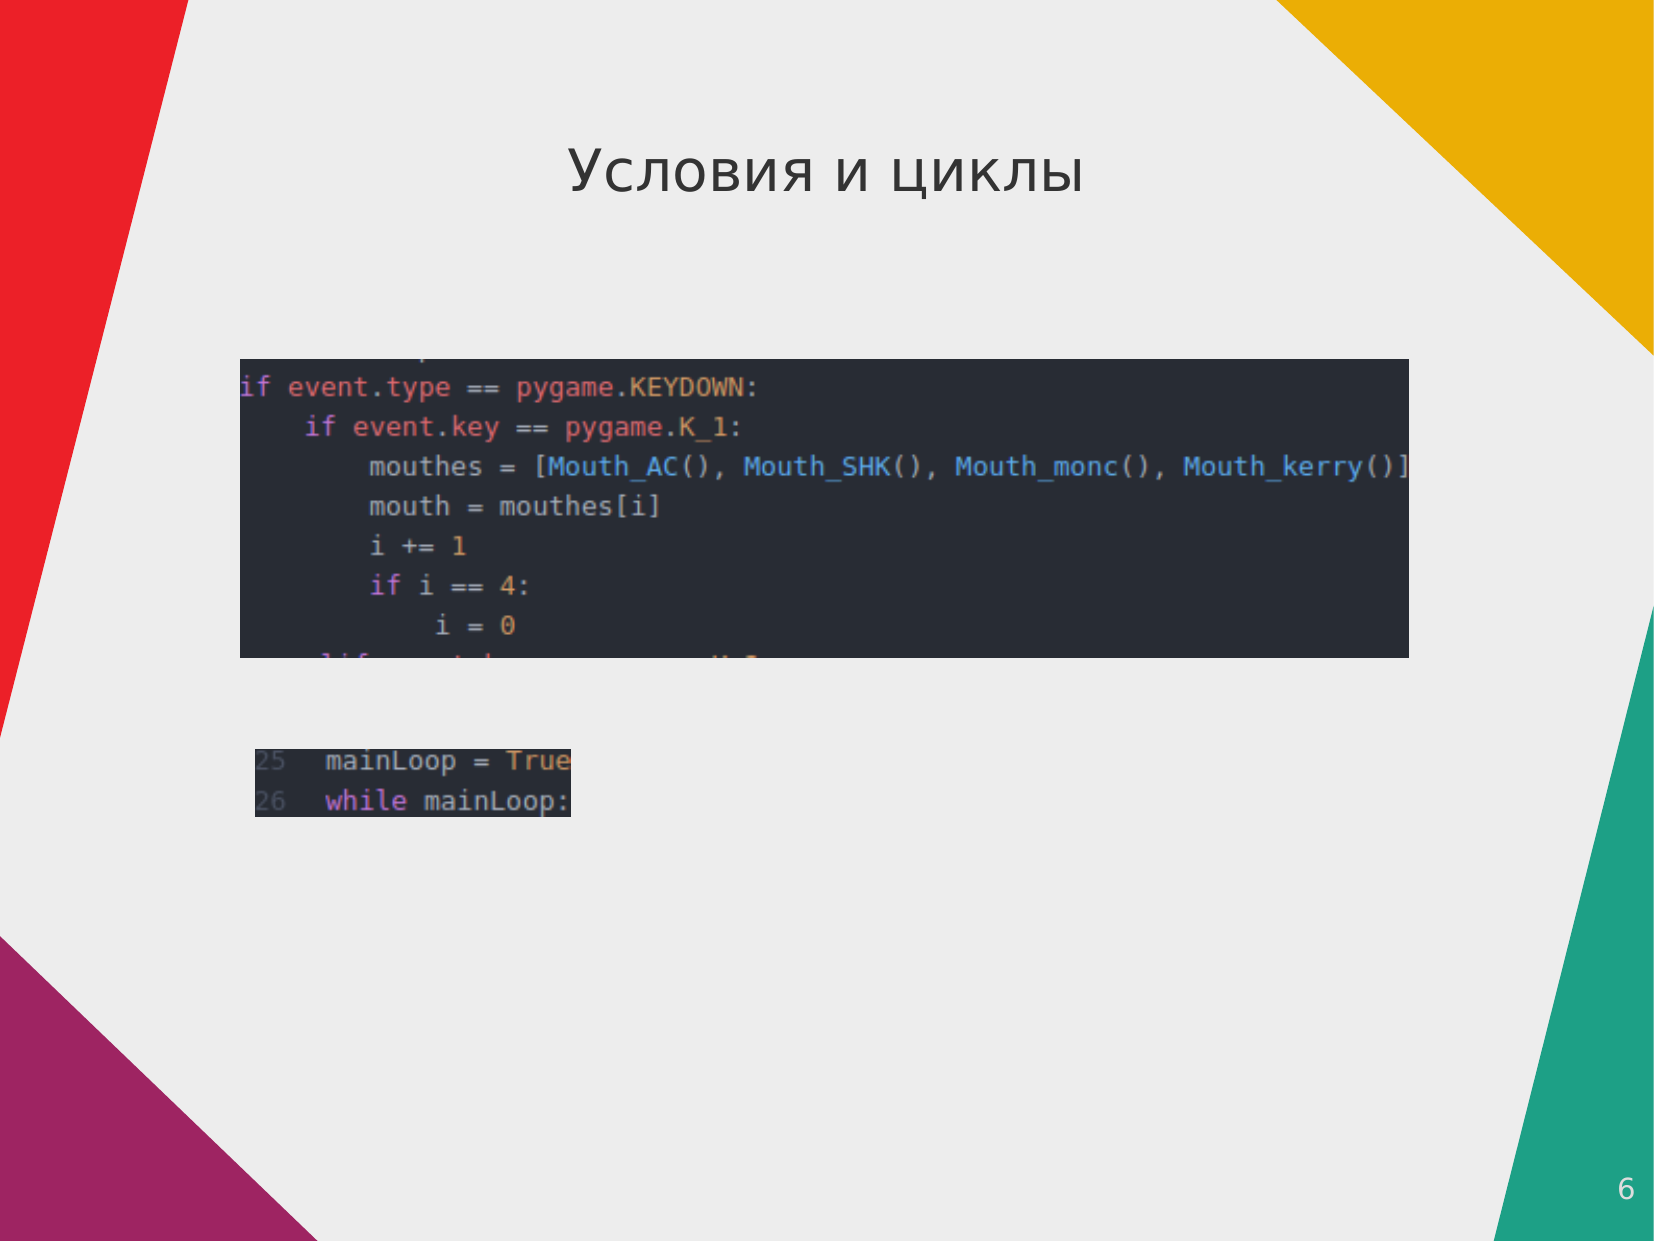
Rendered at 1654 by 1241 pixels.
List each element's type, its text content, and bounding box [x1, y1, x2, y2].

title Условия и циклы [114, 73, 1539, 271]
picture [240, 359, 1409, 658]
picture [255, 749, 571, 817]
